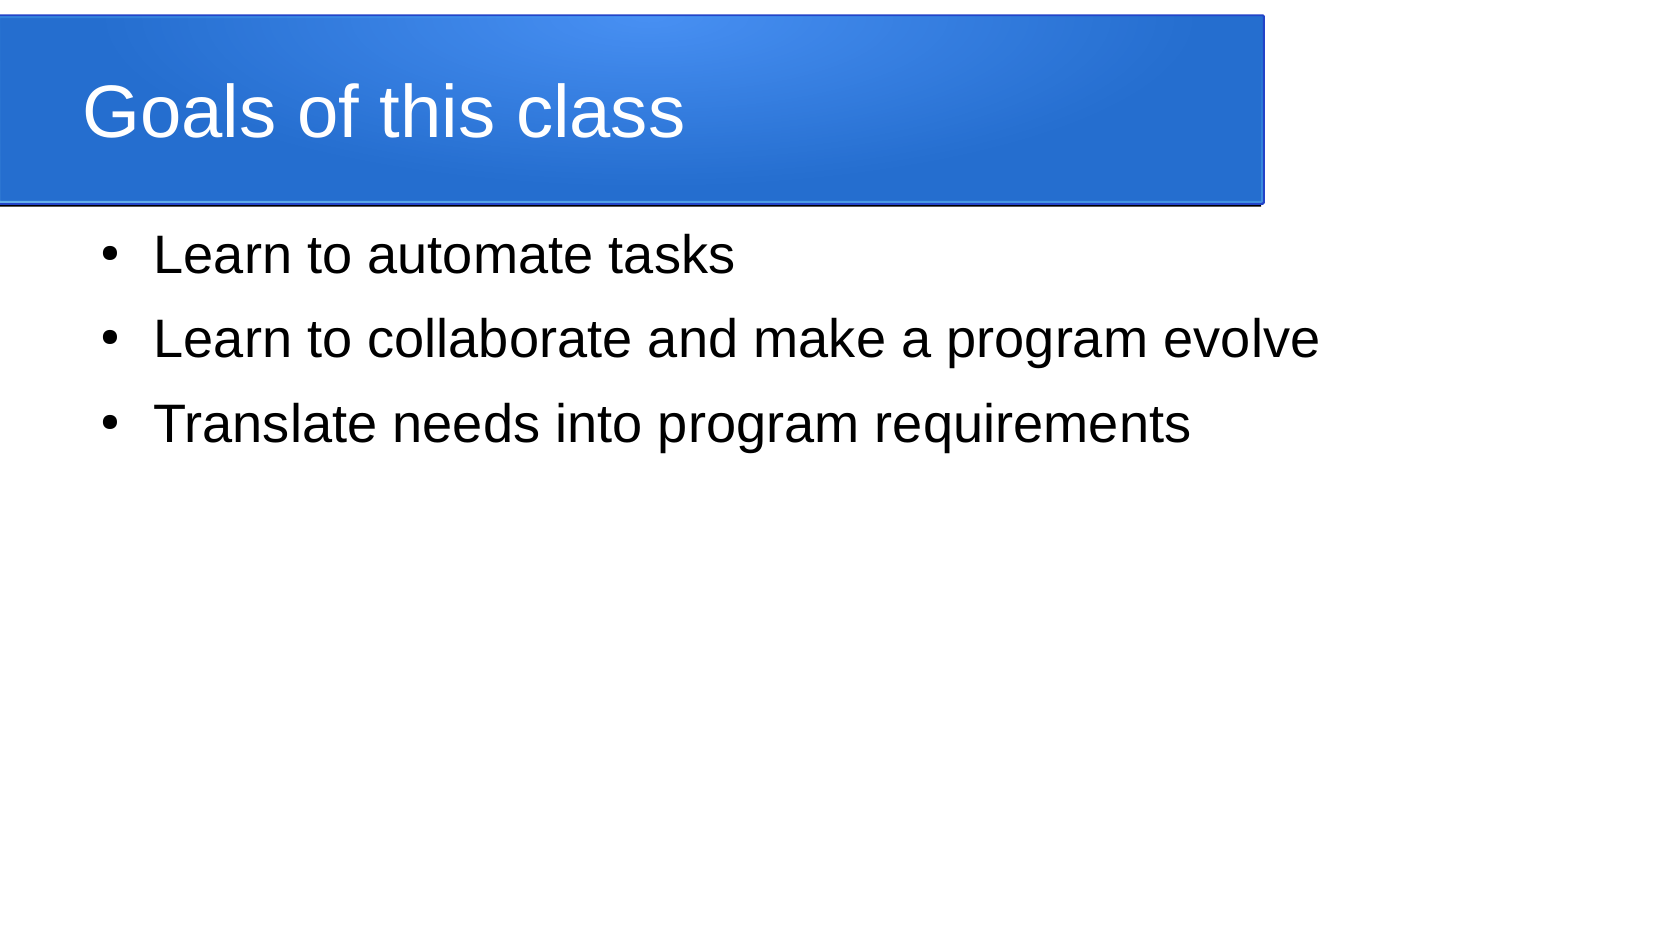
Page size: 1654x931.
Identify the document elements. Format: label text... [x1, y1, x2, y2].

list Learn to automate tasks Learn to collaborate and make a program evolve Translate needs into program requirements [82, 224, 1571, 764]
title Goals of this class [82, 35, 1235, 189]
